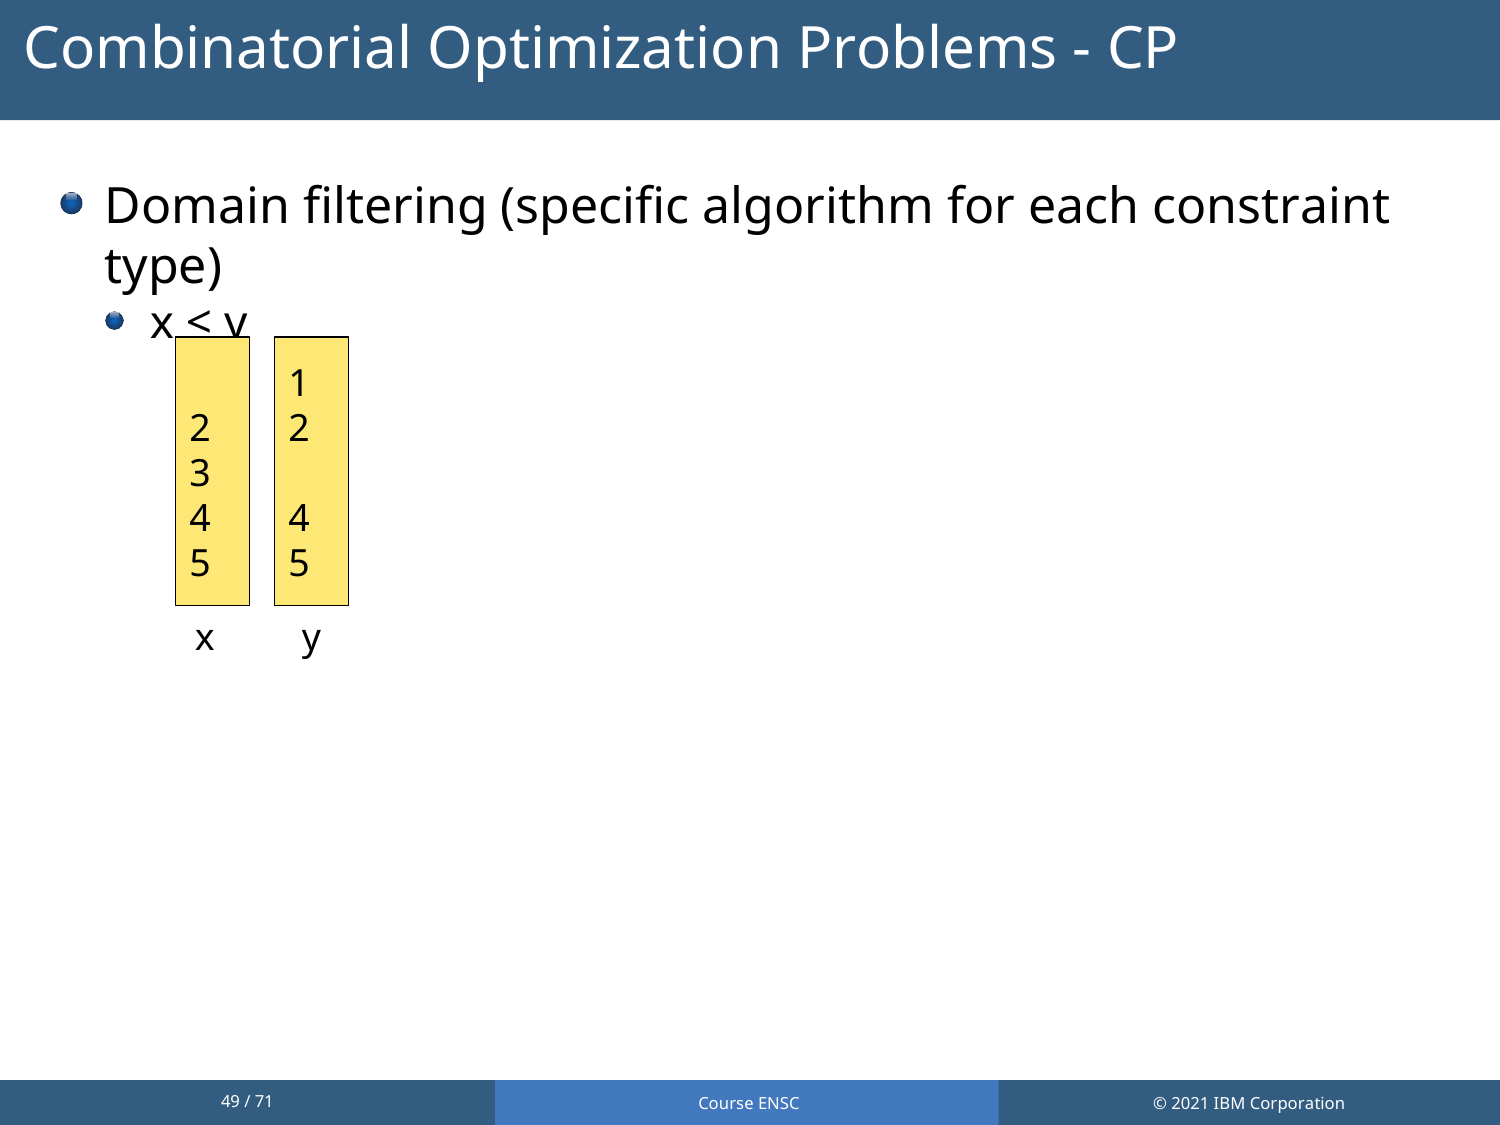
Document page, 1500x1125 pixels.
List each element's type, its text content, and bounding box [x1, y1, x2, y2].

text_box x y [180, 605, 388, 666]
list Domain filtering (specific algorithm for each constraint type) x < y [45, 165, 1486, 1051]
title Combinatorial Optimization Problems - CP [0, 0, 1500, 121]
text_box 2 3 4 5 [175, 337, 250, 606]
text_box 1 2 4 5 [274, 337, 349, 605]
